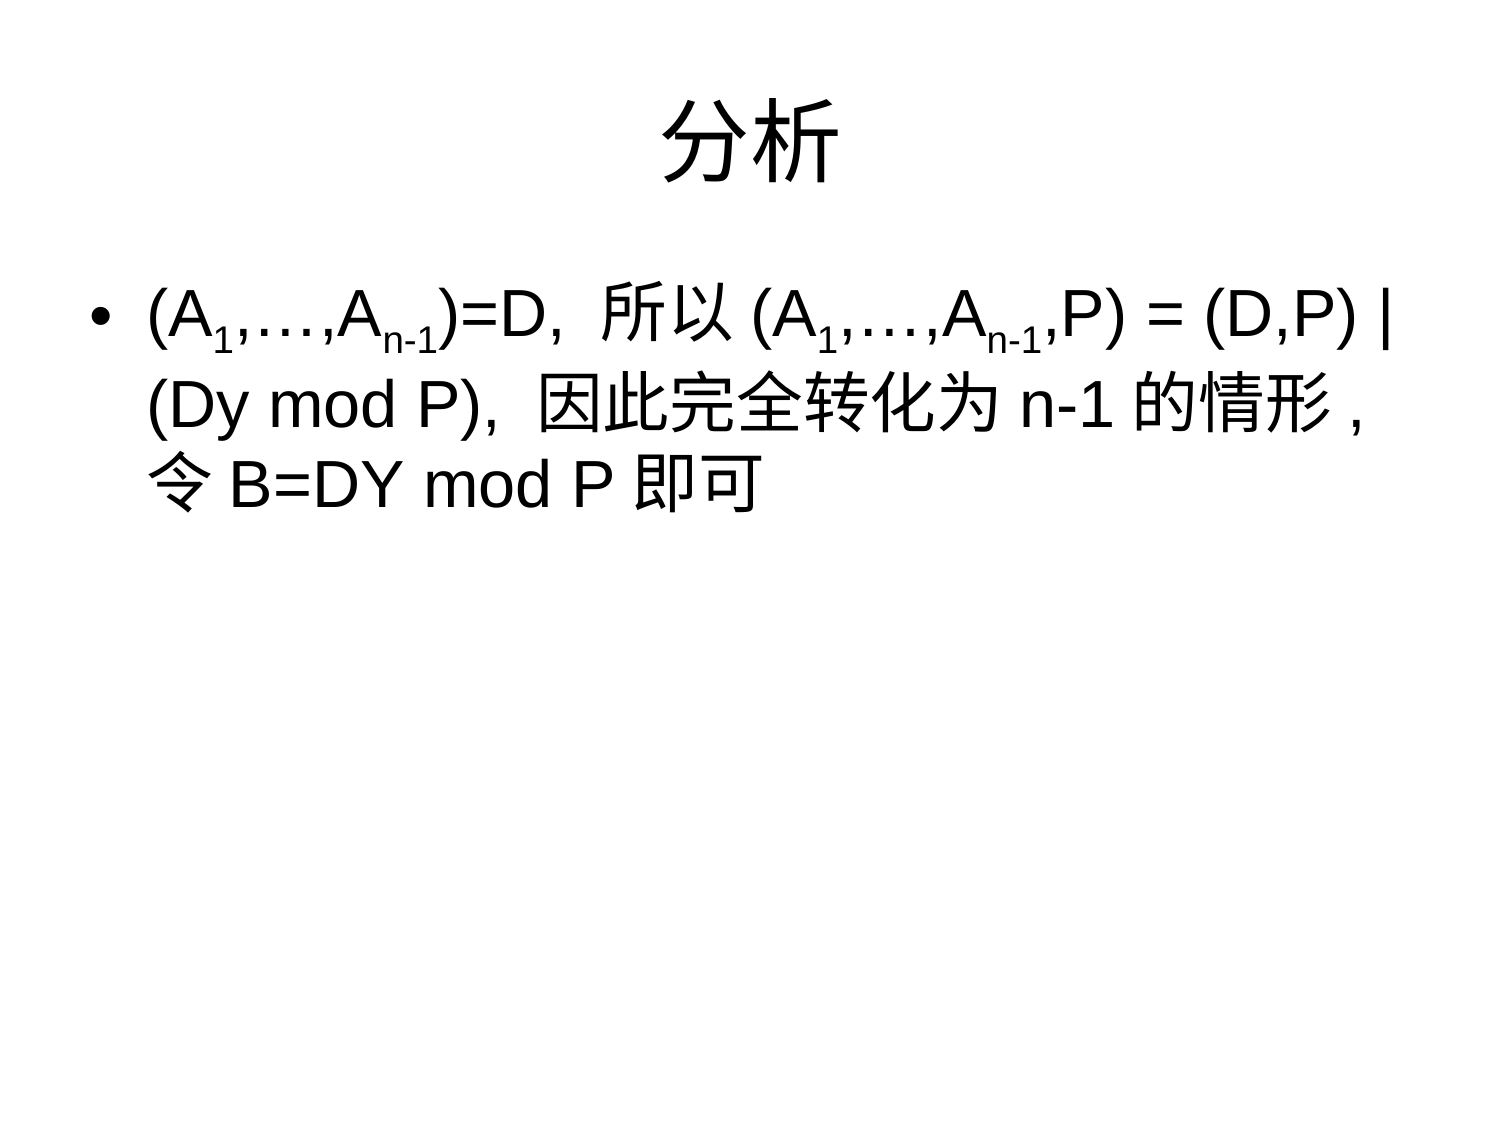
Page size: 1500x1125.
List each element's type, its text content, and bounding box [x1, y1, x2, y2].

list (A1,…,An-1)=D, 所以(A1,…,An-1,P) = (D,P) | (Dy mod P), 因此完全转化为n-1的情形, 令B=DY mod P即可 [75, 262, 1426, 1006]
title 分析 [75, 45, 1426, 233]
